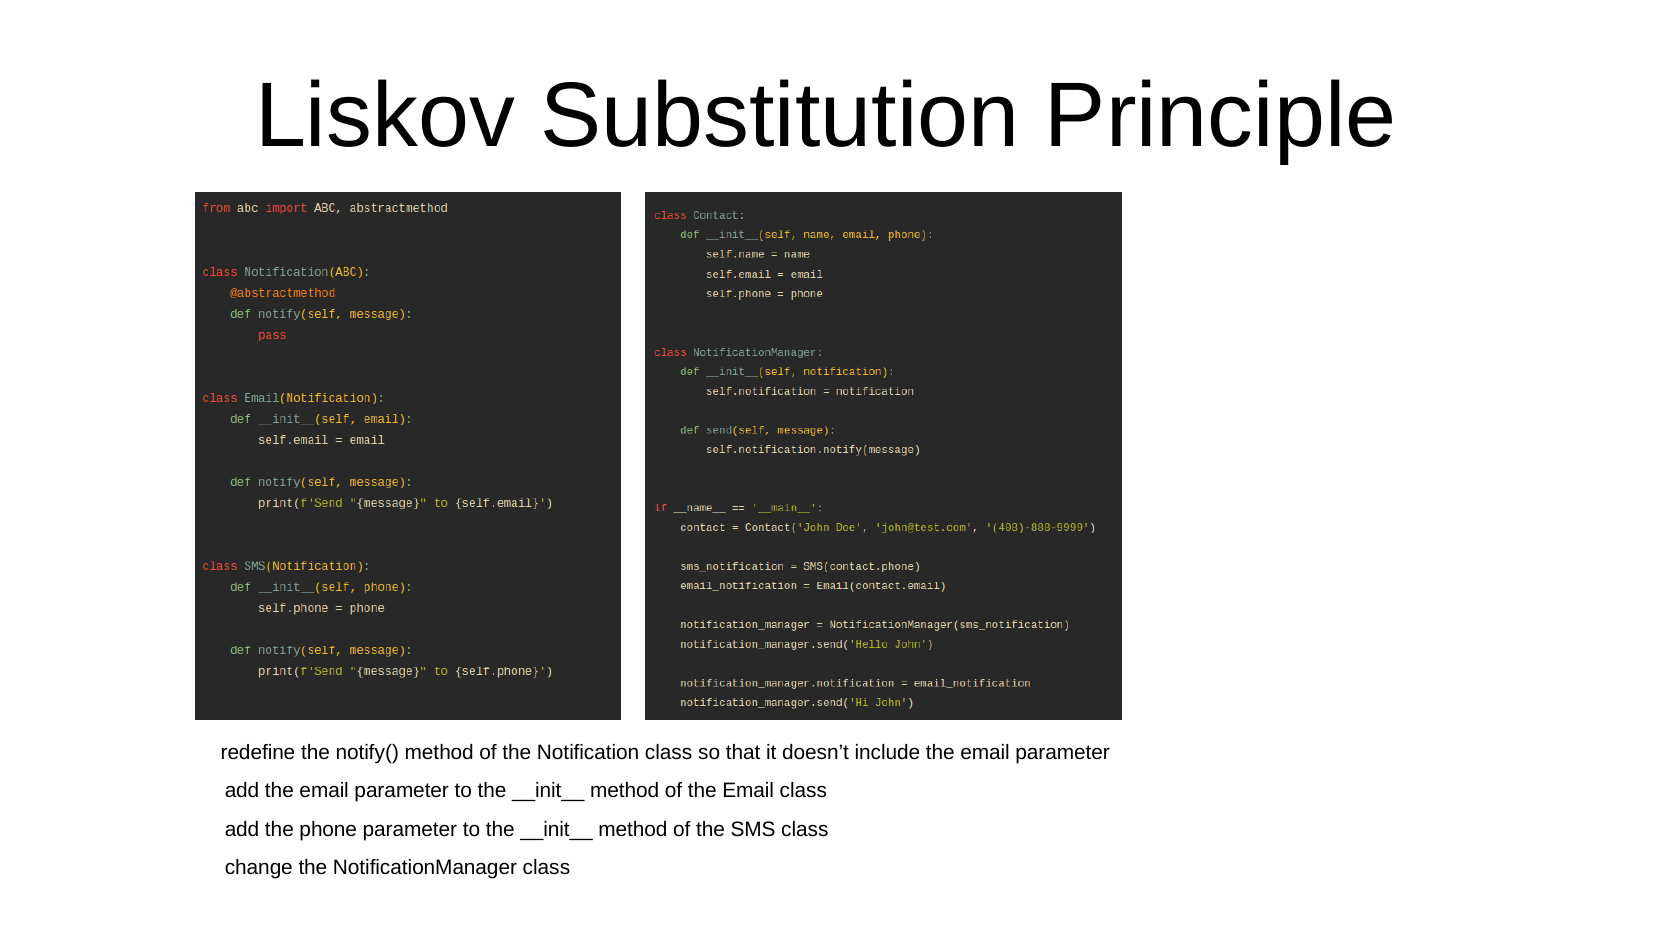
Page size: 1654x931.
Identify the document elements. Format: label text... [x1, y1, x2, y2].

text_box add the phone parameter to the __init__ method of the SMS class [210, 810, 844, 849]
text_box add the email parameter to the __init__ method of the Email class [210, 772, 848, 811]
title Liskov Substitution Principle [82, 37, 1571, 193]
picture [645, 192, 1122, 721]
picture [195, 192, 621, 721]
text_box change the NotificationManager class [210, 848, 586, 887]
text_box redefine the notify() method of the Notification class so that it doesn’t include the email parameter [205, 733, 1126, 772]
